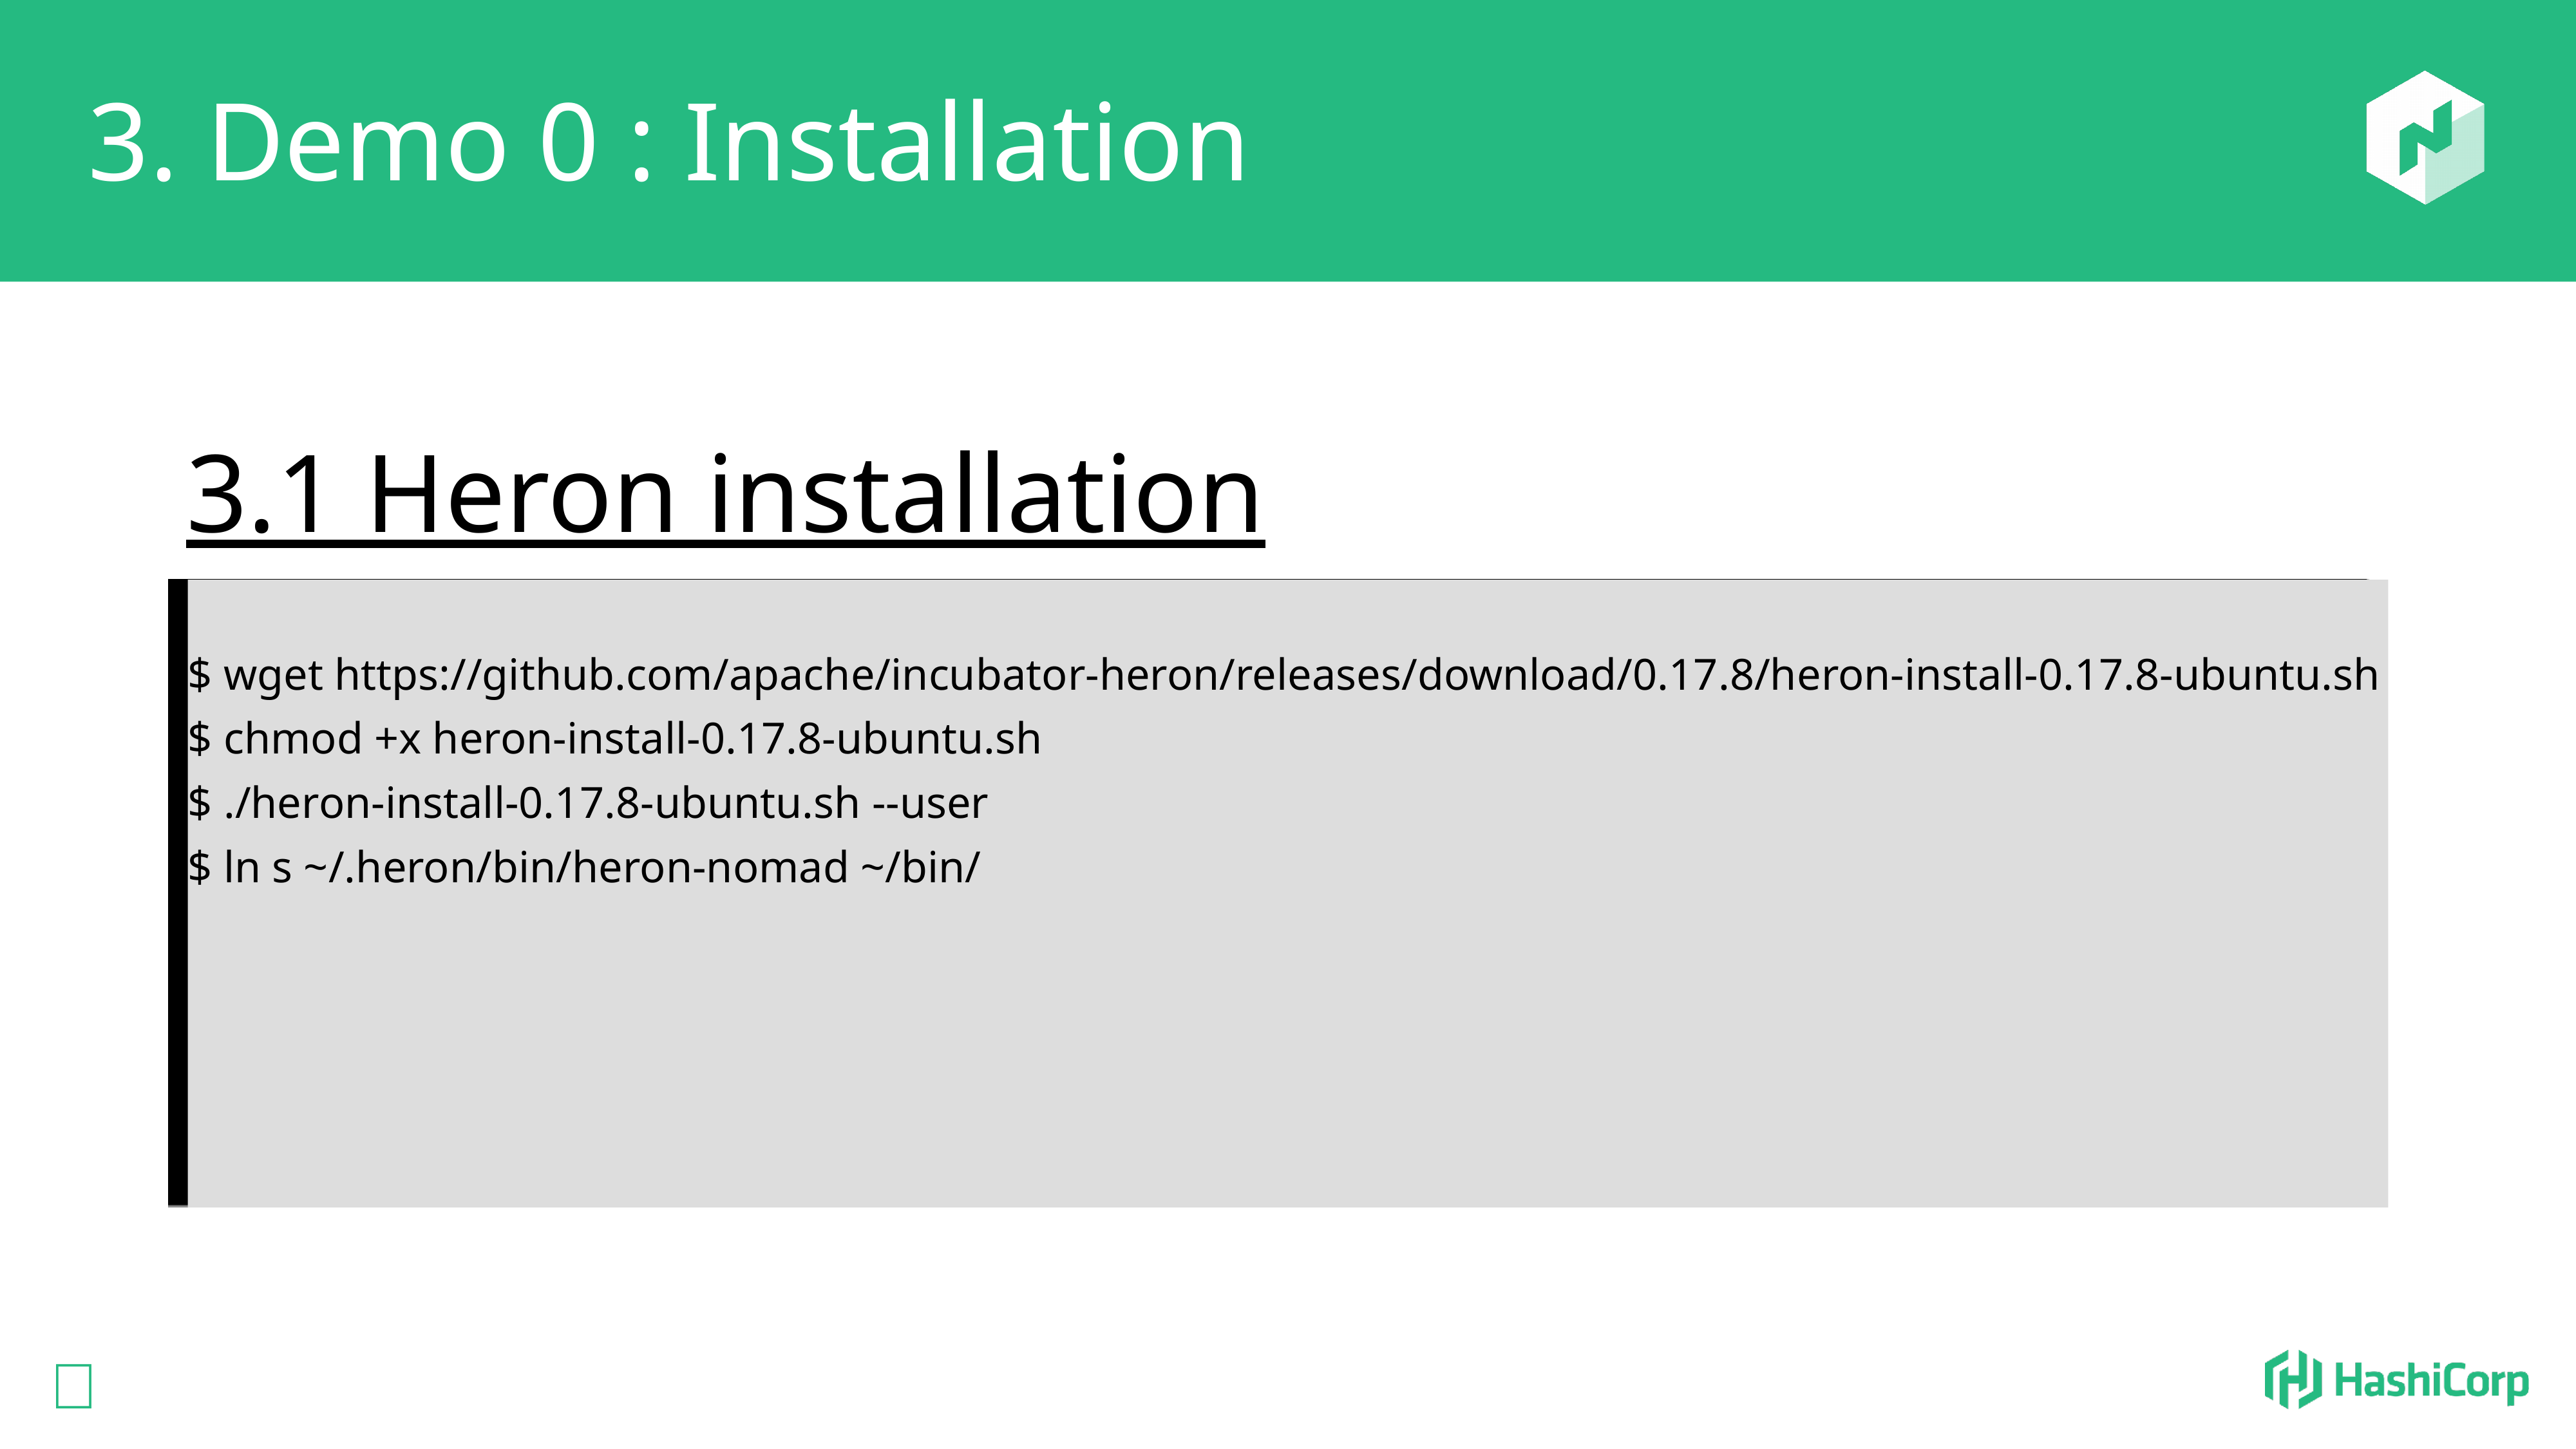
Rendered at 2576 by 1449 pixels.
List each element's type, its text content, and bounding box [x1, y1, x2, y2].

title 3. Demo 0 : Installation [82, 37, 2313, 238]
picture [2358, 70, 2493, 205]
list 3.1 Heron installation [186, 402, 2387, 580]
picture [2265, 1349, 2529, 1410]
list $ wget https://github.com/apache/incubator-heron/releases/download/0.17.8/heron-install-0.17.8-ubuntu.sh $ chmod +x heron-install-0.17.8-ubuntu.sh $ ./heron-install-0.17.8-ubuntu.sh --user $ ln s ~/.heron/bin/heron-nomad ~/bin/ [187, 580, 2389, 1208]
